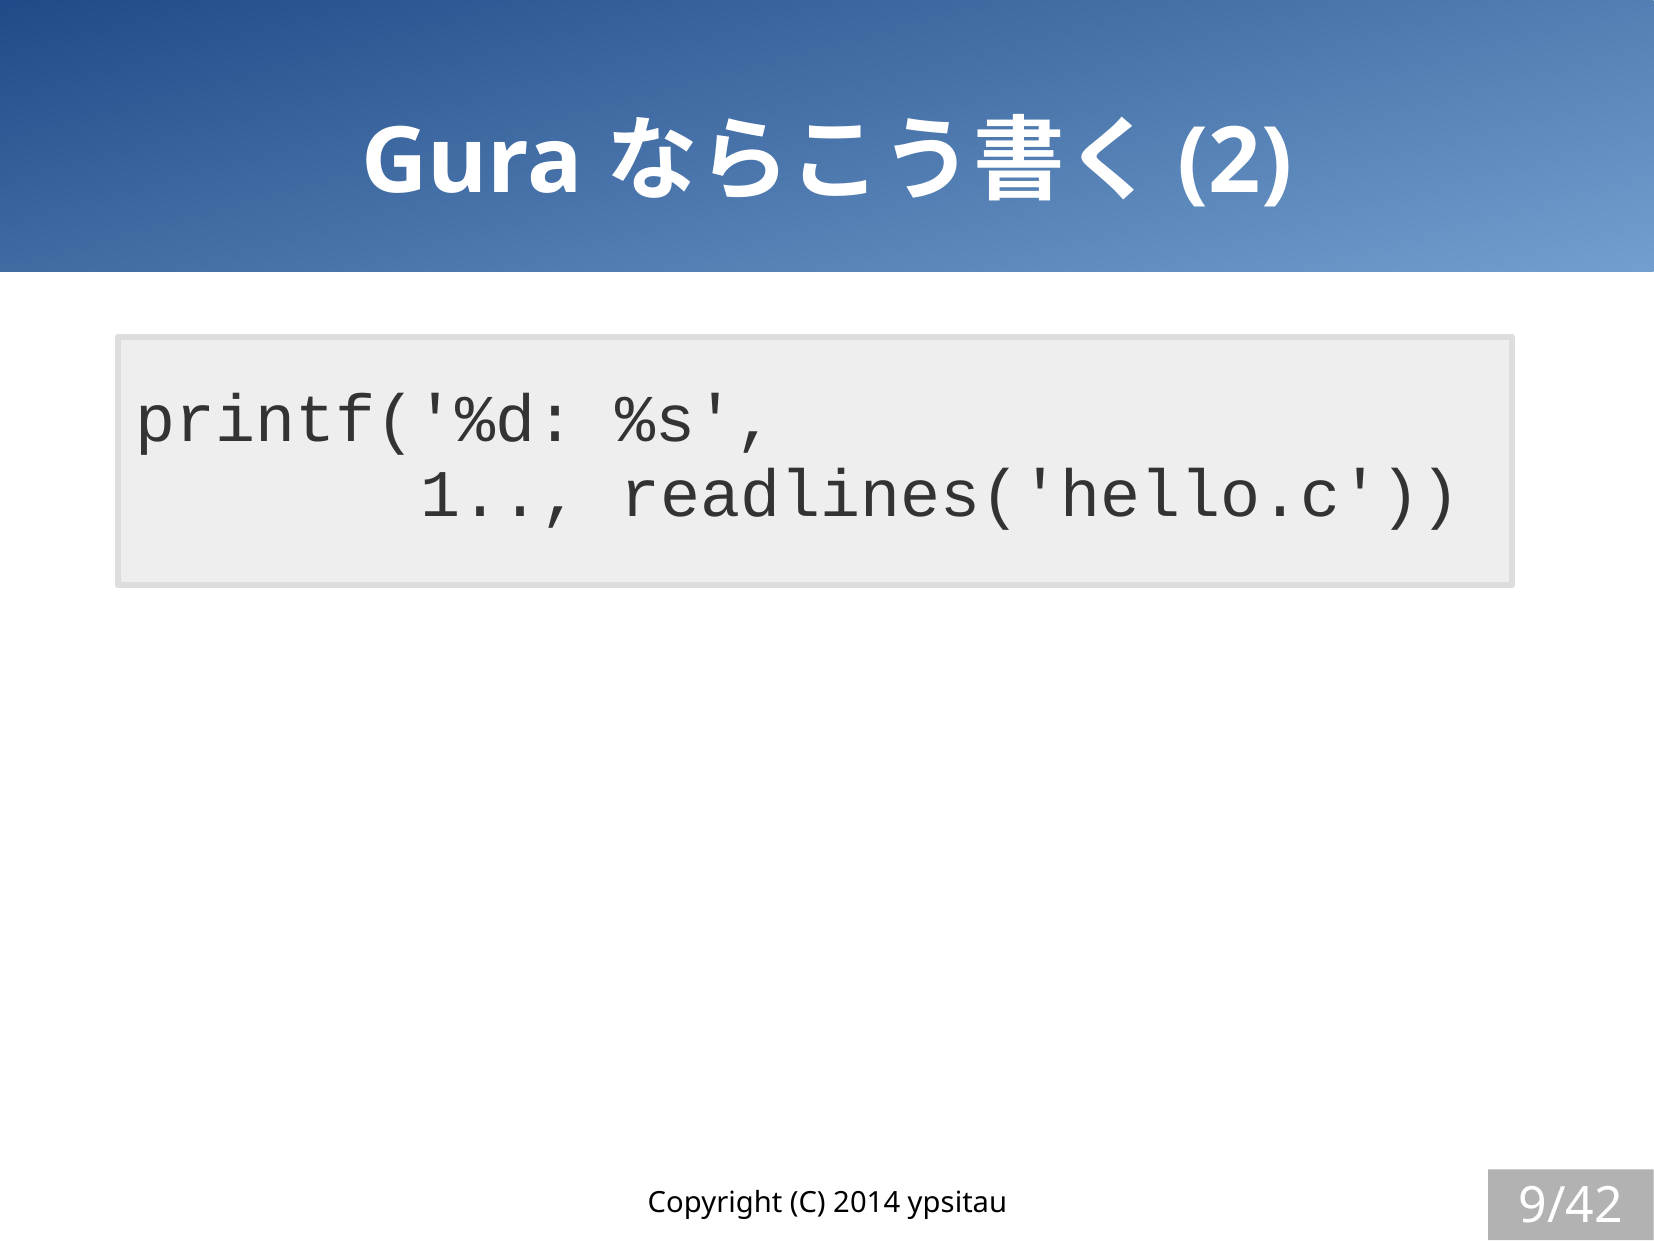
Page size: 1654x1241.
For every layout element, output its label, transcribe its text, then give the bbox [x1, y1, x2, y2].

title Gura ならこう書く (2) [82, 49, 1571, 257]
text_box printf('%d: %s', 1.., readlines('hello.c')) [118, 337, 1512, 586]
